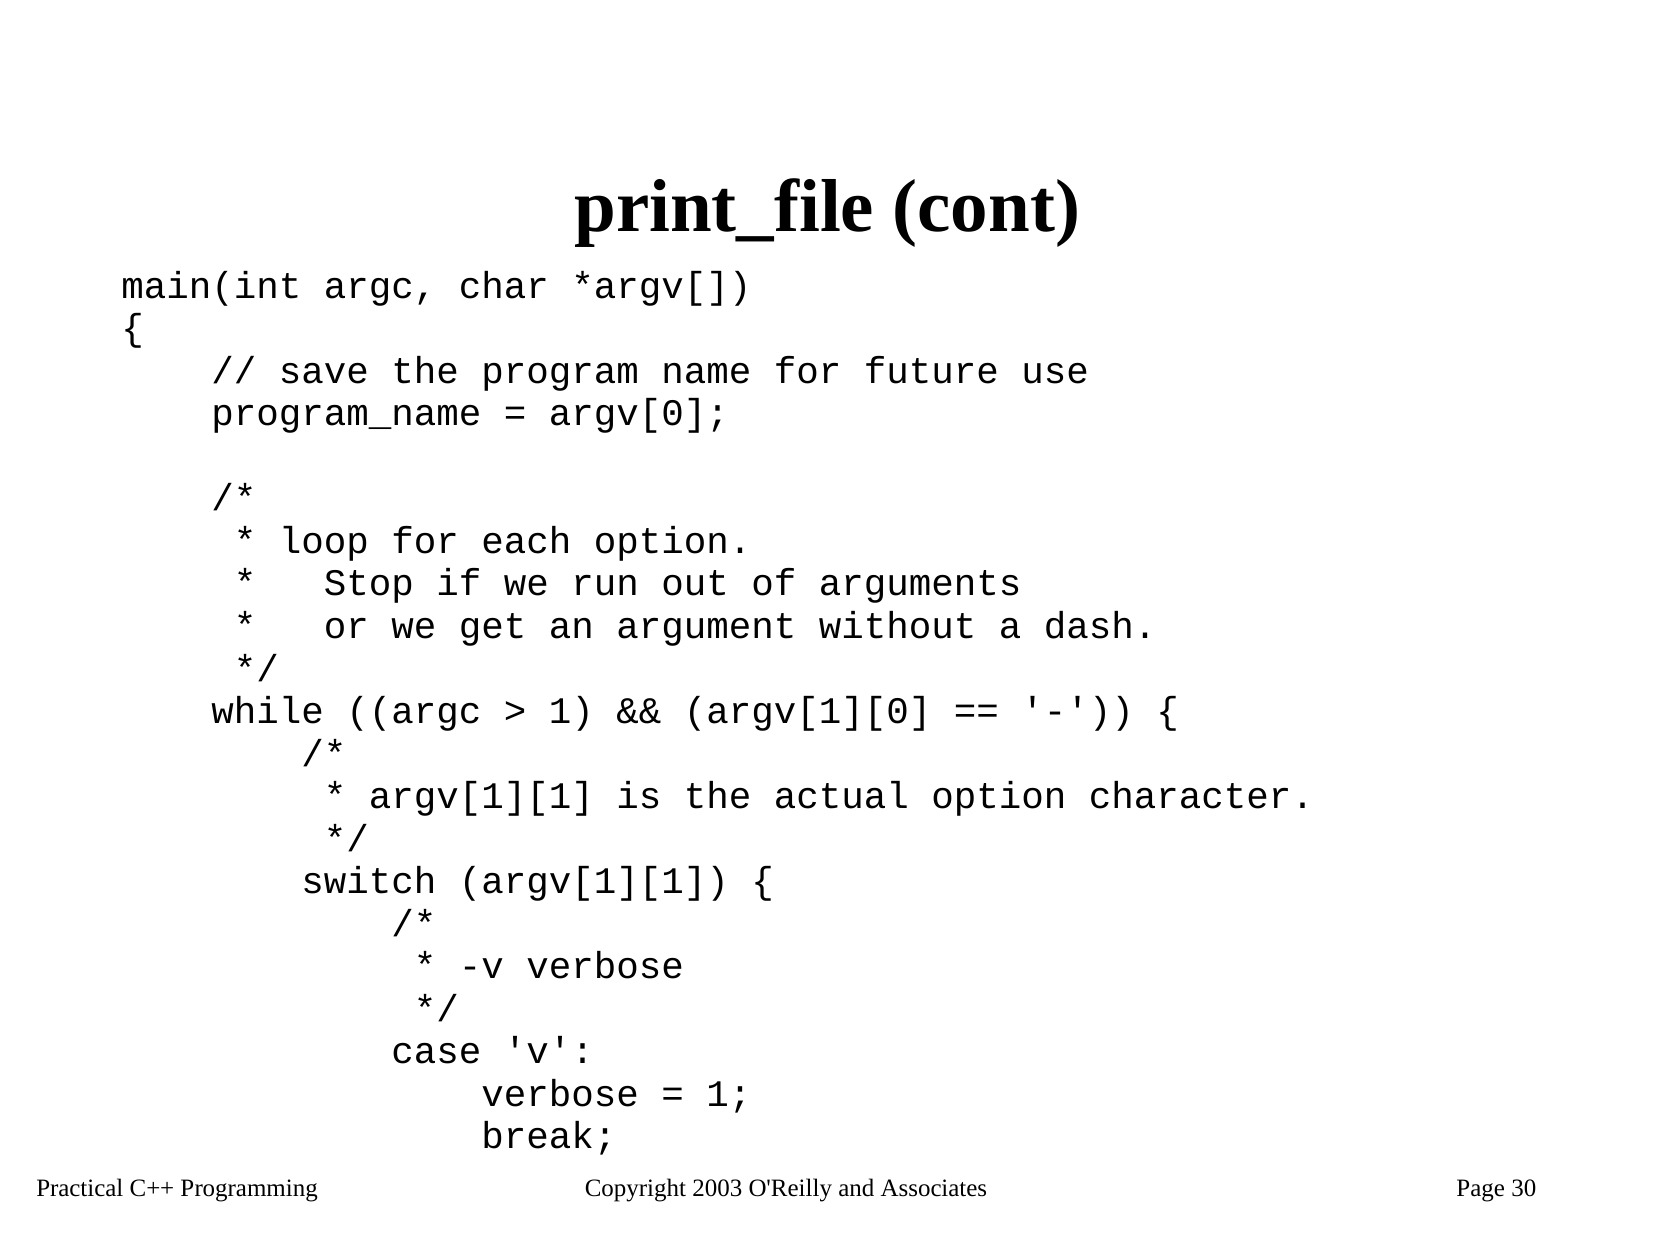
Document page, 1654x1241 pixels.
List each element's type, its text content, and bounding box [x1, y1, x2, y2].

subtitle main(int argc, char *argv[]) { // save the program name for future use program_name = argv[0]; /* * loop for each option. * Stop if we run out of arguments * or we get an argument without a dash. */ while ((argc > 1) && (argv[1][0] == '-')) { /* * argv[1][1] is the actual option character. */ switch (argv[1][1]) { /* * -v verbose */ case 'v': verbose = 1; break; [121, 296, 1534, 1173]
title print_file (cont) [121, 102, 1534, 296]
